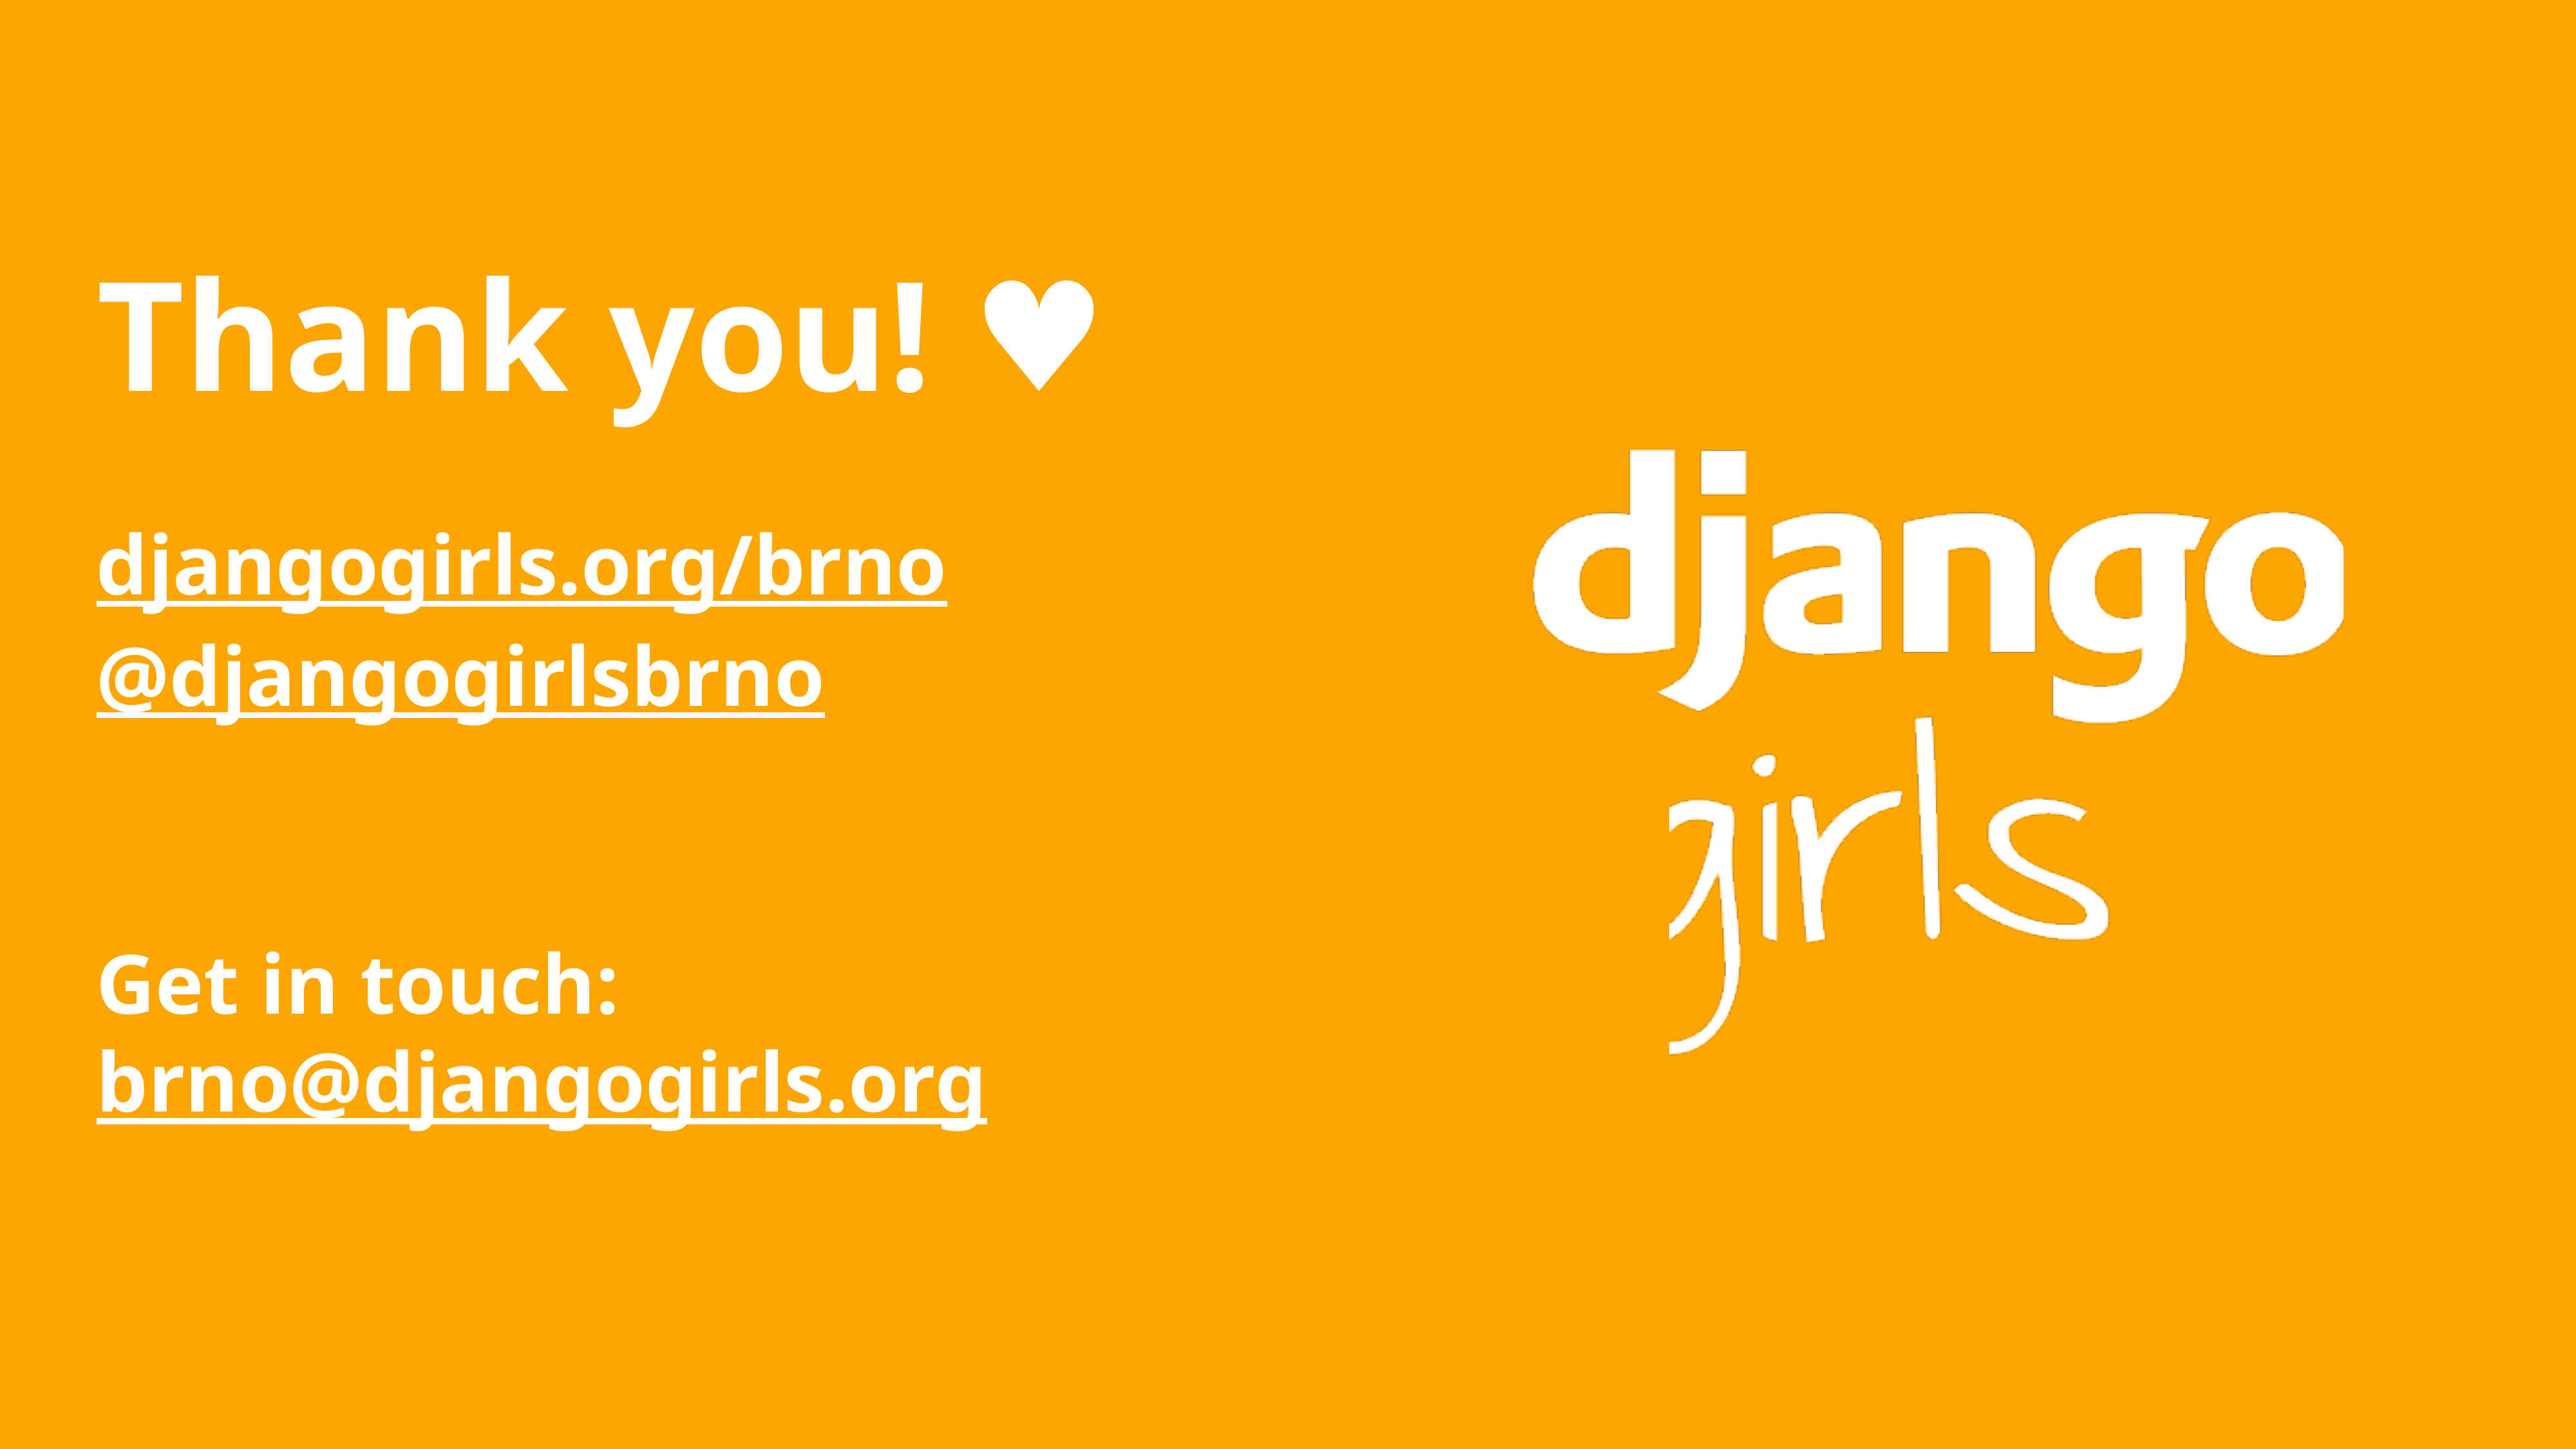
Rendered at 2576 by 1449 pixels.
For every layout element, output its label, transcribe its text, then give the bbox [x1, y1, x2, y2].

picture [1428, 333, 2344, 1116]
text_box djangogirls.org/brno @djangogirlsbrno Get in touch: brno@djangogirls.org [96, 513, 1209, 1449]
title Thank you! ♥ [97, 209, 1150, 451]
